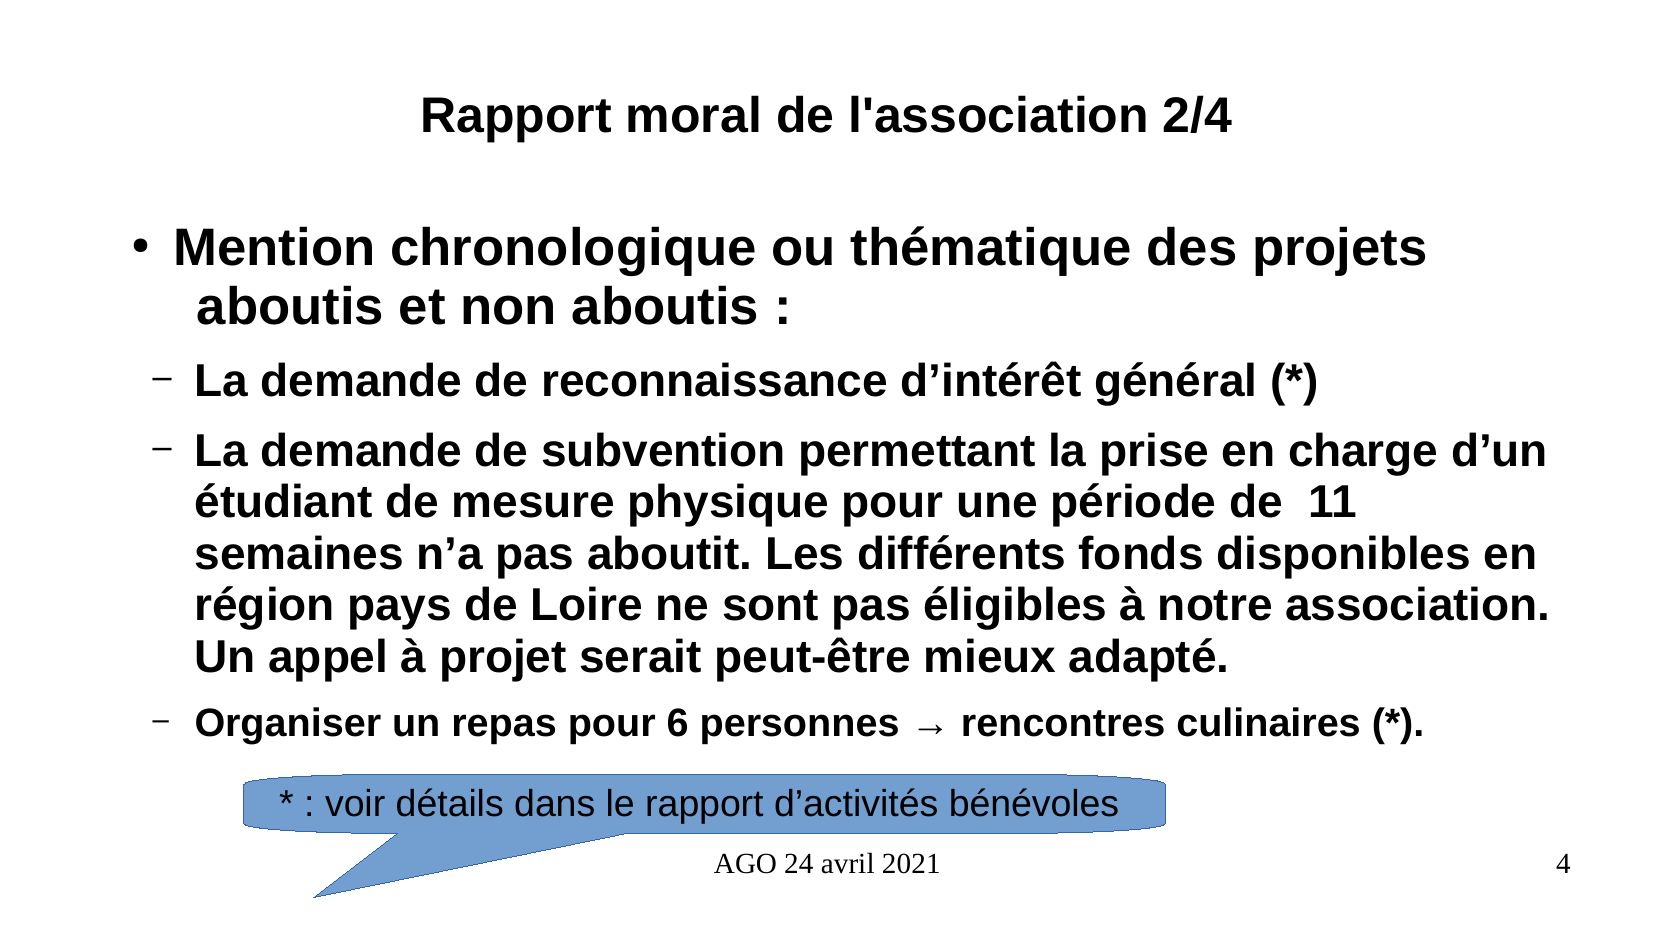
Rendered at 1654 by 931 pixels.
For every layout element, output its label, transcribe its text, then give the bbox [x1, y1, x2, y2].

list Mention chronologique ou thématique des projets aboutis et non aboutis : La demande de reconnaissance d’intérêt général (*) La demande de subvention permettant la prise en charge d’un étudiant de mesure physique pour une période de 11 semaines n’a pas aboutit. Les différents fonds disponibles en région pays de Loire ne sont pas éligibles à notre association. Un appel à projet serait peut-être mieux adapté. Organiser un repas pour 6 personnes → rencontres culinaires (*). [82, 217, 1571, 758]
text_box * : voir détails dans le rapport d’activités bénévoles [243, 774, 1166, 898]
title Rapport moral de l'association 2/4 [82, 37, 1571, 193]
